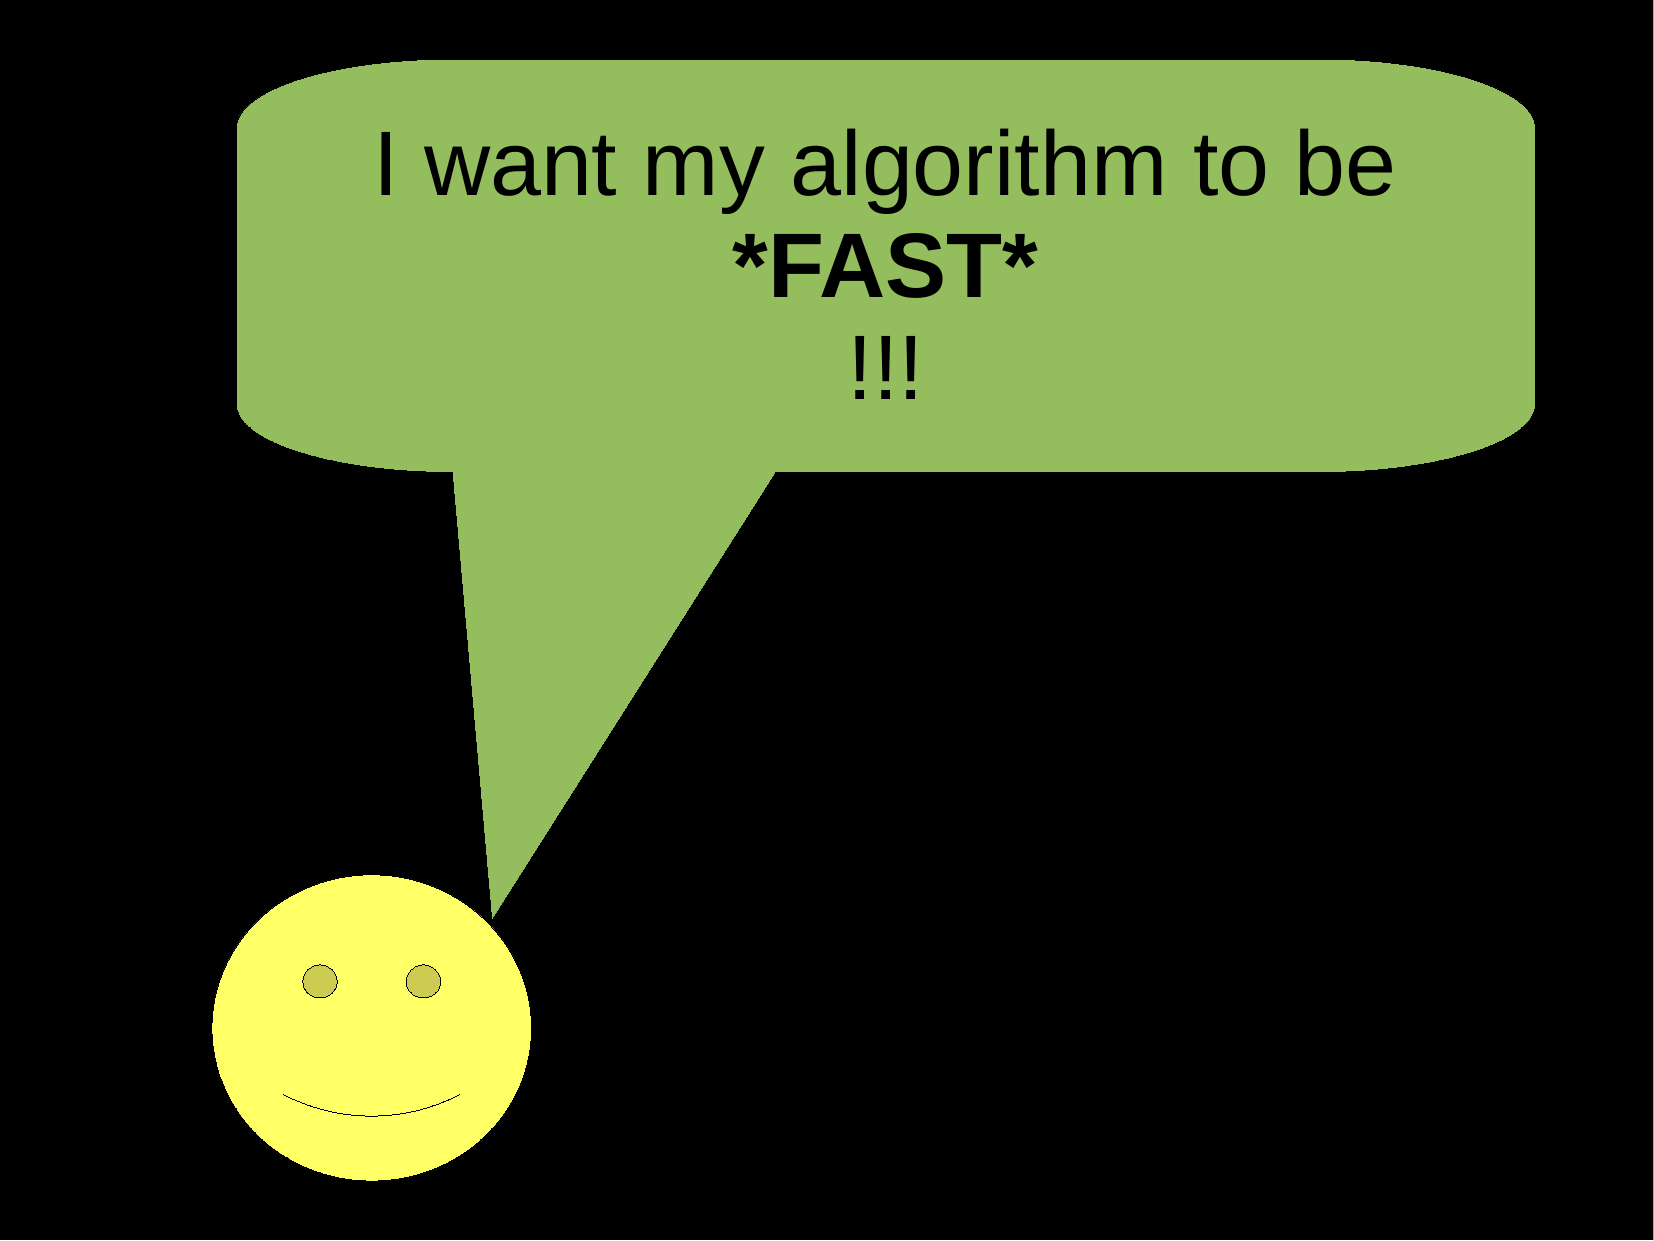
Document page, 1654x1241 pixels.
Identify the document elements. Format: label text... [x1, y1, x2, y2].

text_box I want my algorithm to be *FAST* !!! [236, 59, 1536, 921]
text_box [211, 874, 532, 1182]
